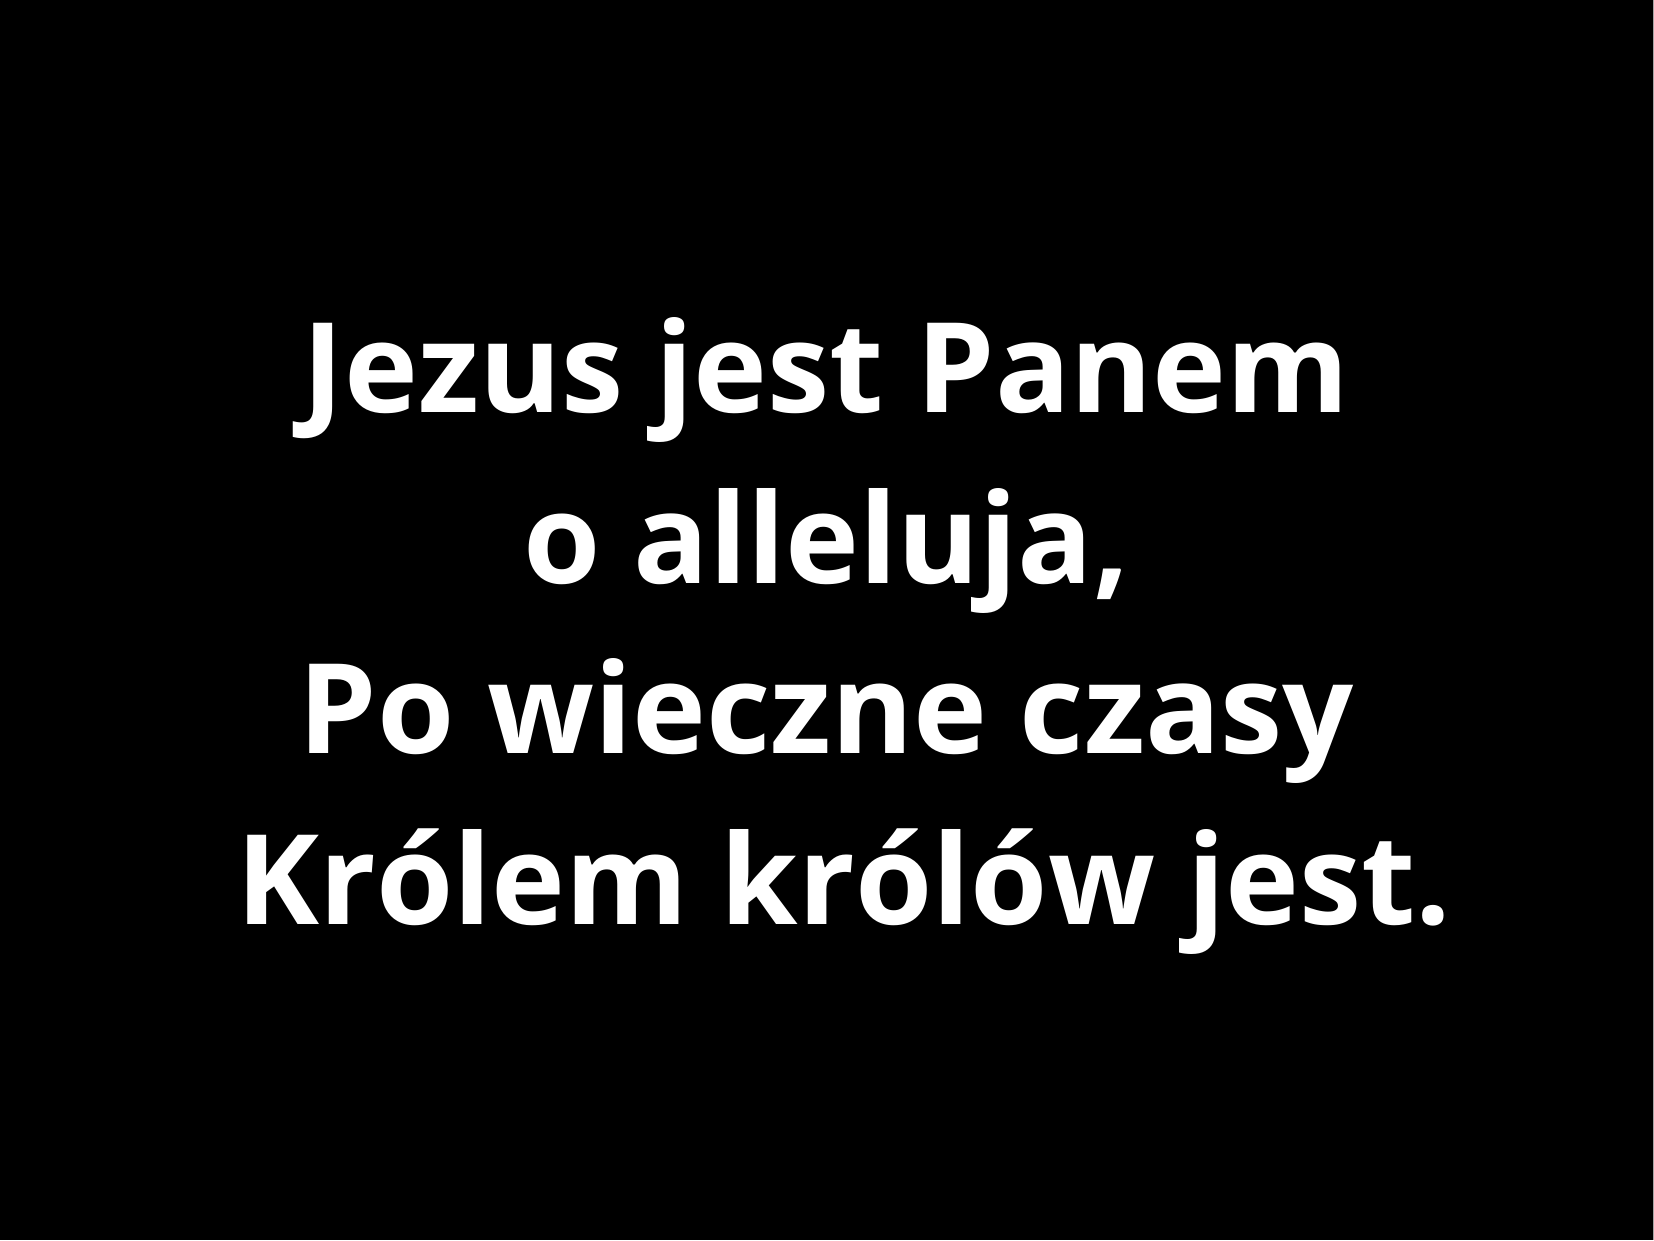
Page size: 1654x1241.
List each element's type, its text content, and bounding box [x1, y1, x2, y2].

subtitle Jezus jest Panem o alleluja, Po wieczne czasy Królem królów jest. [0, 0, 1654, 1241]
